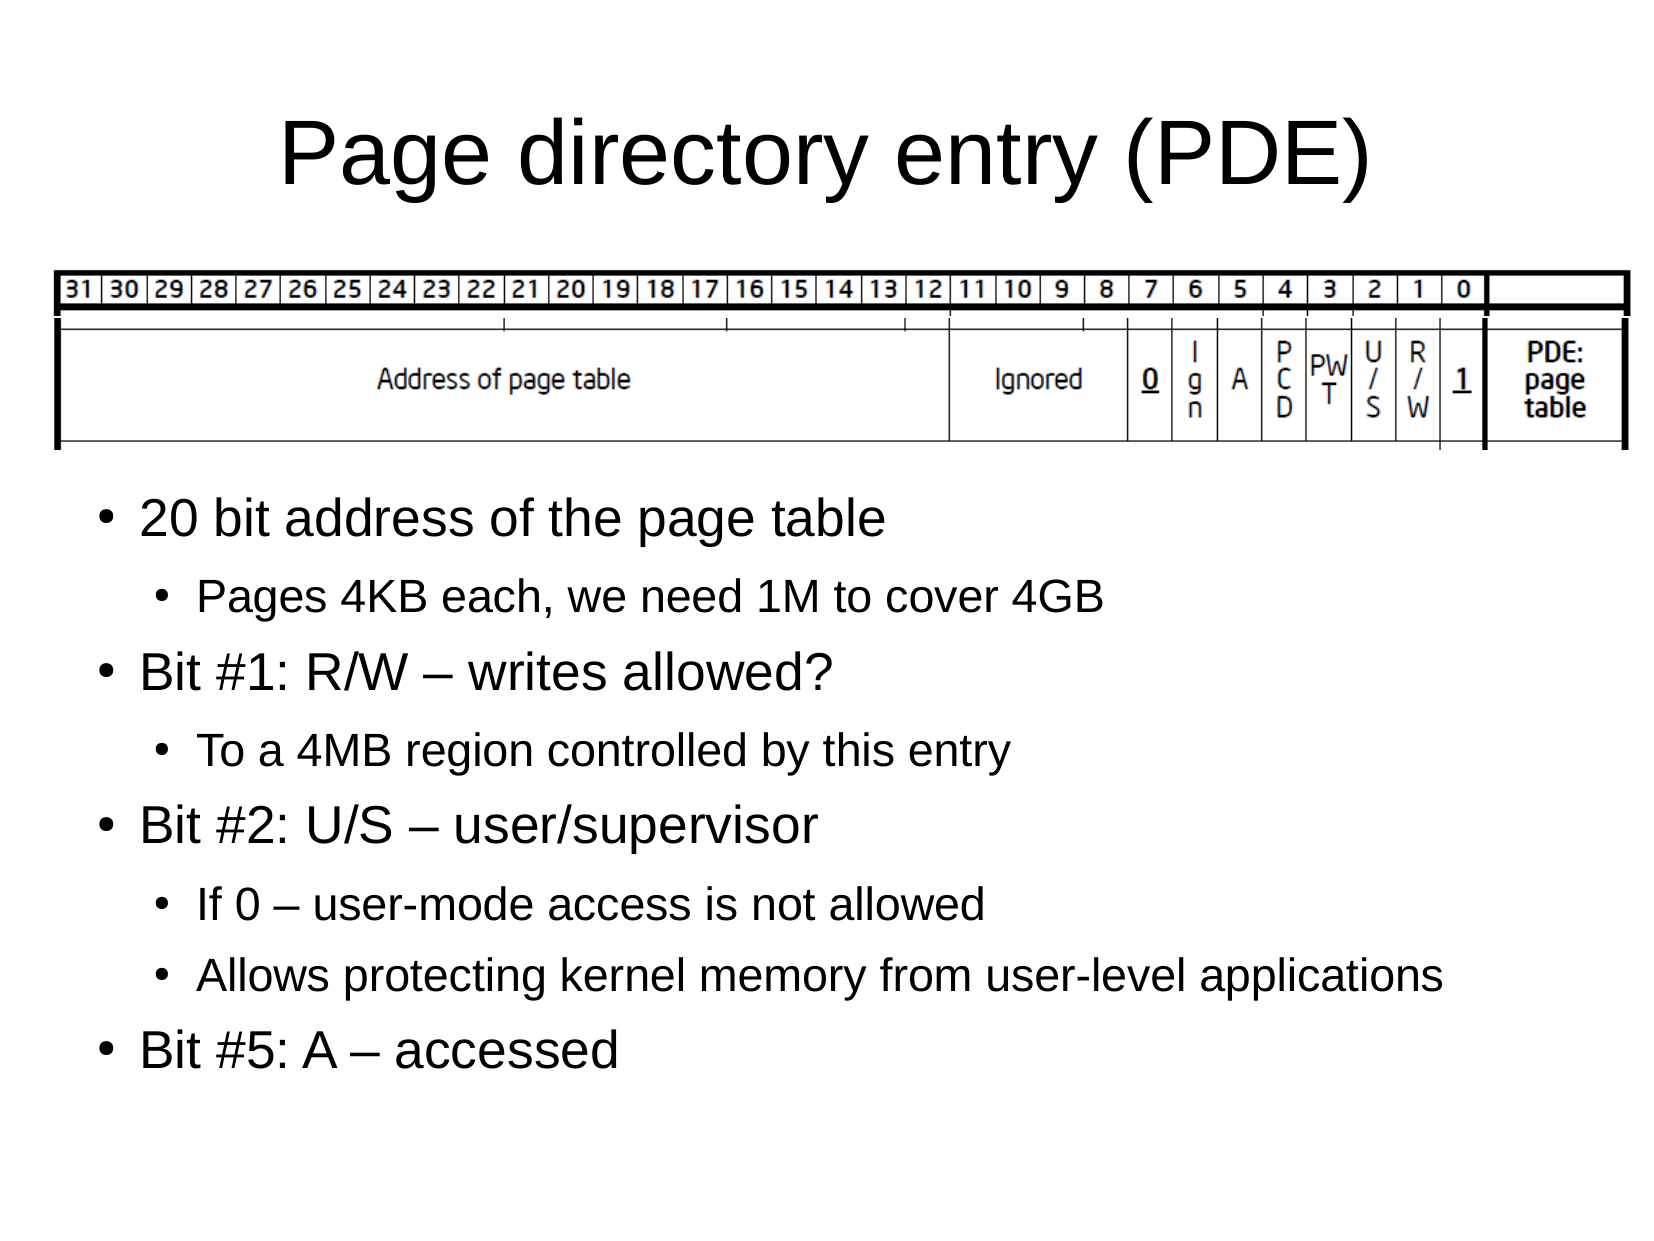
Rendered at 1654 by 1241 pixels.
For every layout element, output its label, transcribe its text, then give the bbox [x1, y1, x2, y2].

title Page directory entry (PDE) [82, 49, 1571, 257]
picture [42, 262, 1636, 316]
list 20 bit address of the page table Pages 4KB each, we need 1M to cover 4GB Bit #1: R/W – writes allowed? To a 4MB region controlled by this entry Bit #2: U/S – user/supervisor If 0 – user-mode access is not allowed Allows protecting kernel memory from user-level applications Bit #5: A – accessed [82, 487, 1571, 1088]
picture [37, 318, 1642, 451]
